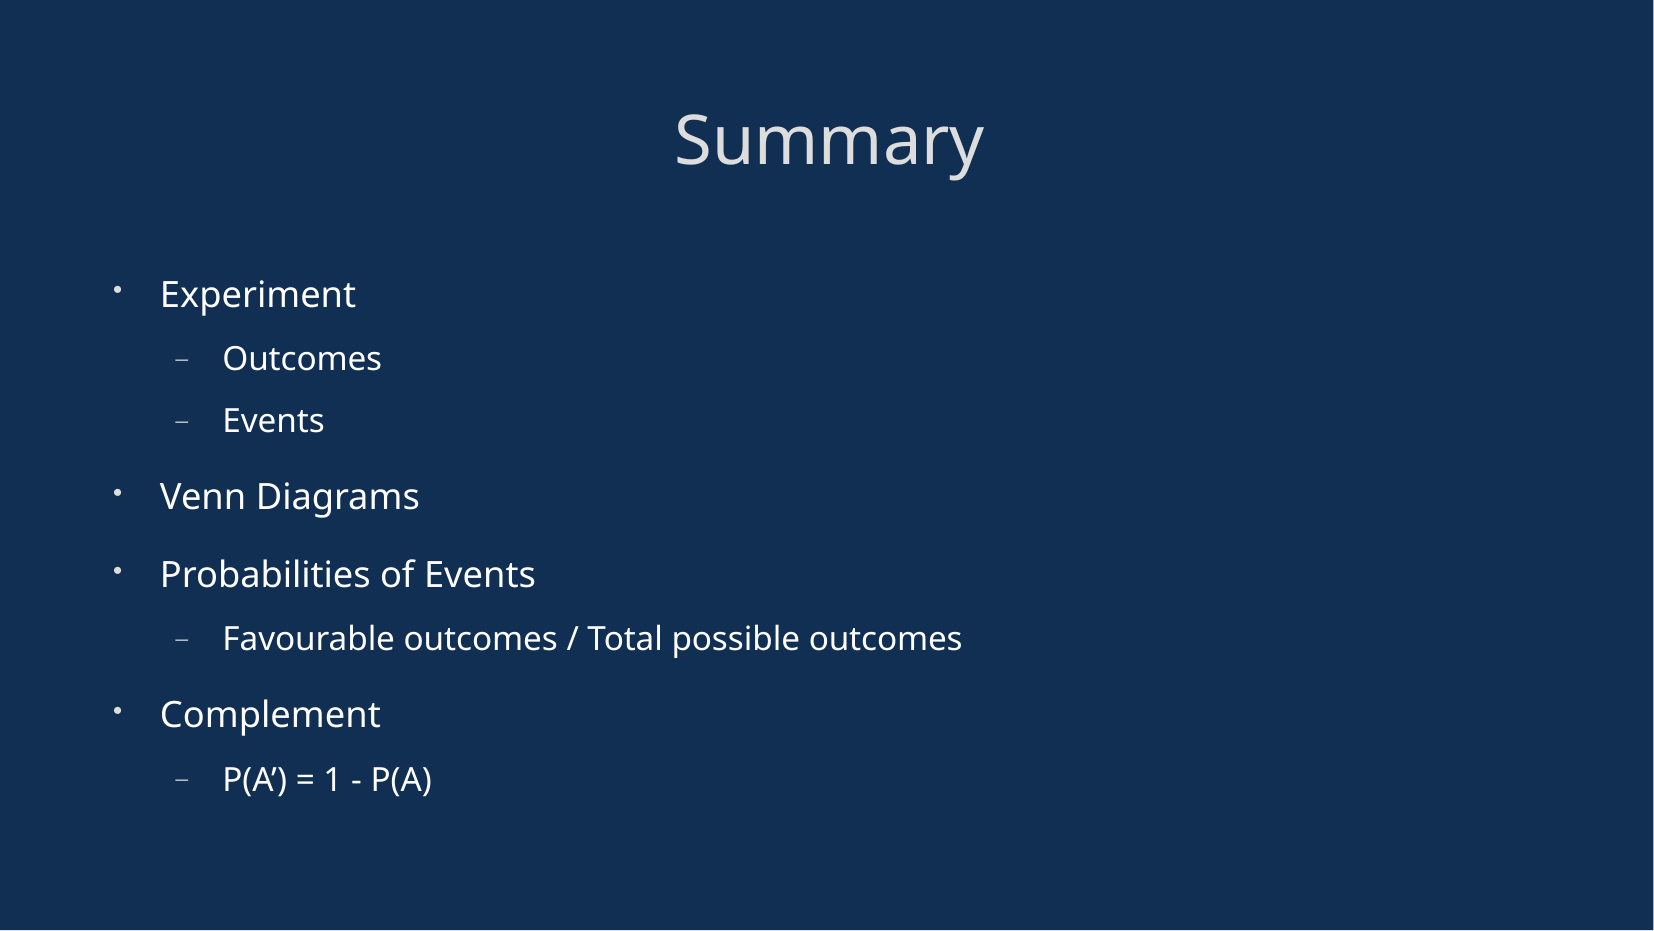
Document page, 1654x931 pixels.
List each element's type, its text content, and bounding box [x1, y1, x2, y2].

title Summary [97, 56, 1563, 220]
list Experiment Outcomes Events Venn Diagrams Probabilities of Events Favourable outcomes / Total possible outcomes Complement P(A’) = 1 - P(A) [97, 268, 1563, 806]
